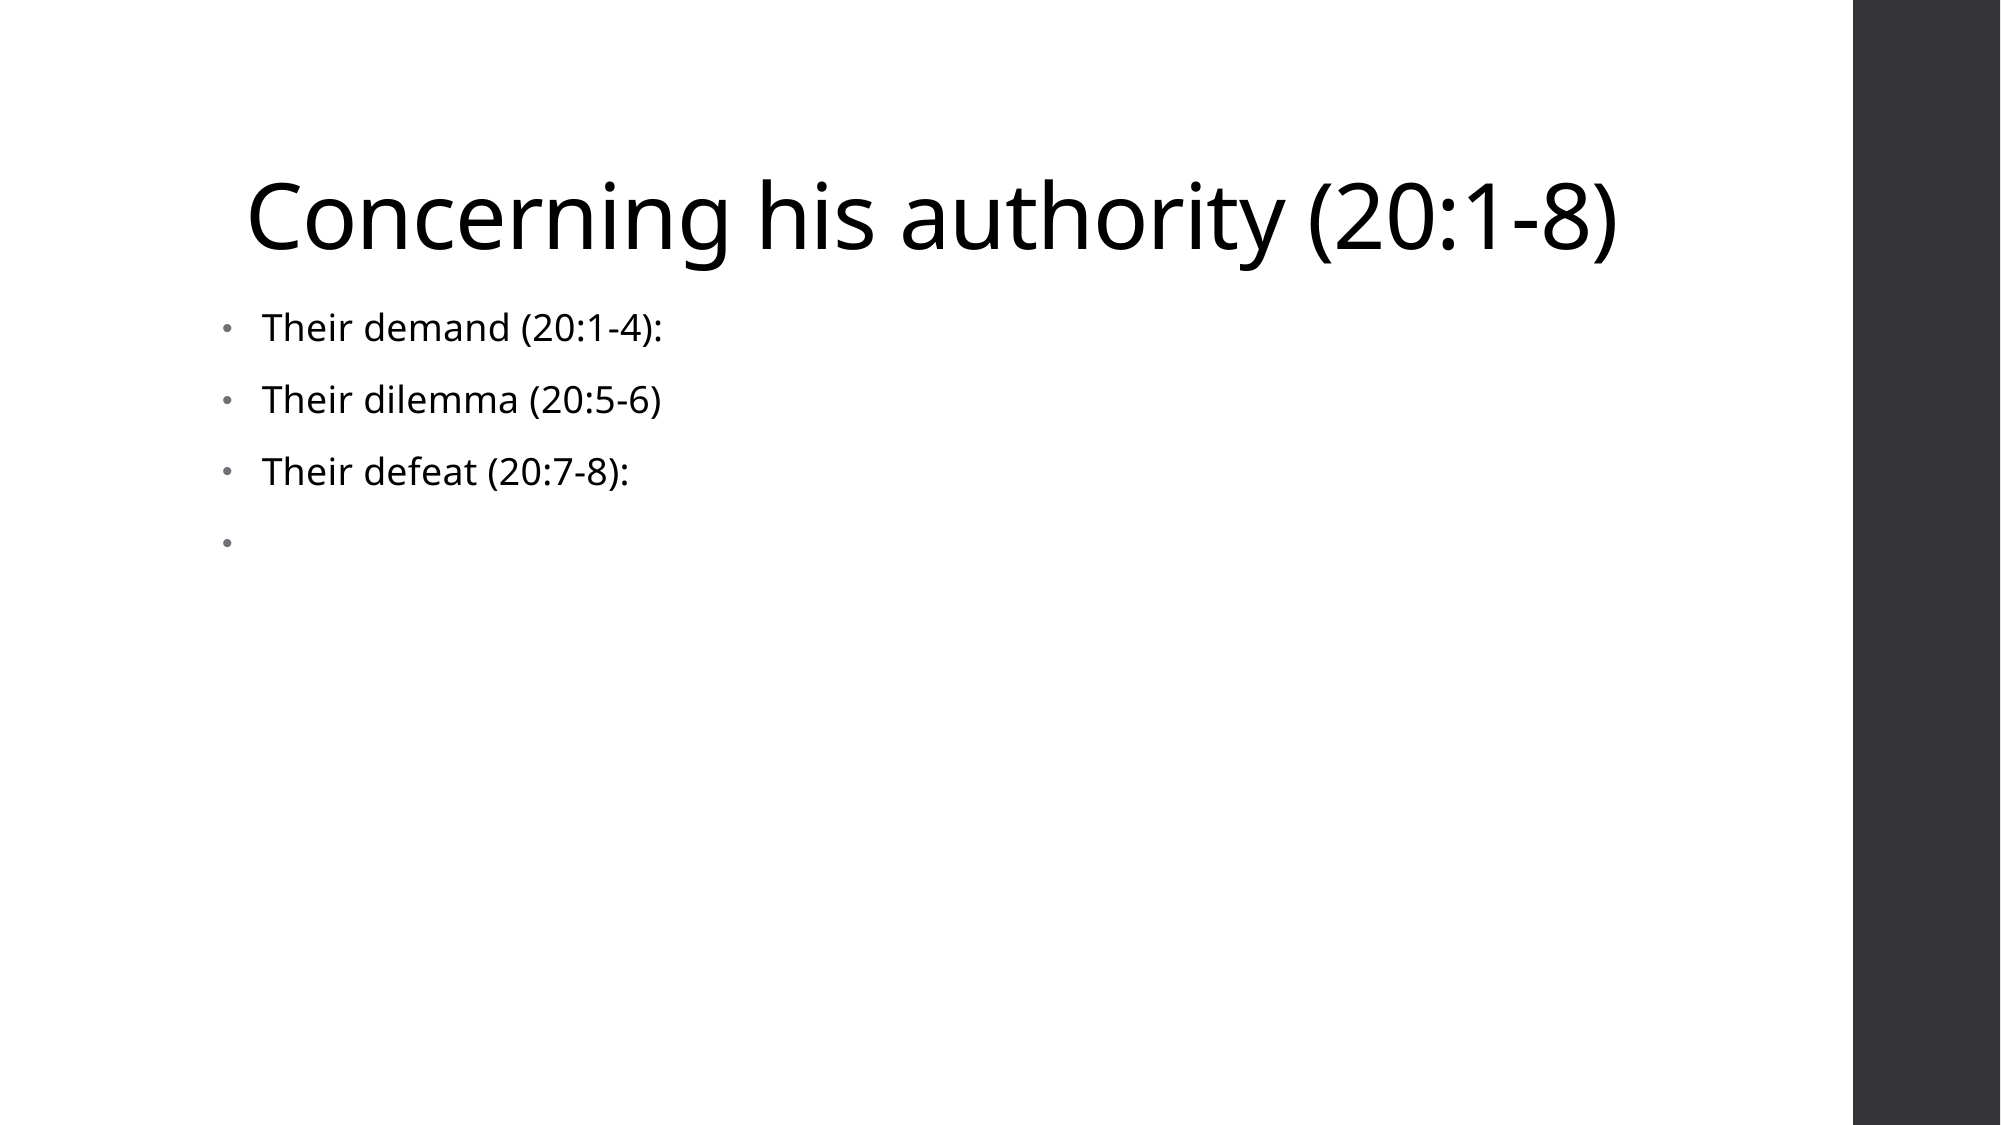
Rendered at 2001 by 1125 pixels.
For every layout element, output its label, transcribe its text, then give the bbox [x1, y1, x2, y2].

list Their demand (20:1-4): Their dilemma (20:5-6) Their defeat (20:7-8): [206, 299, 1617, 1014]
title Concerning his authority (20:1-8) [206, 60, 1797, 278]
